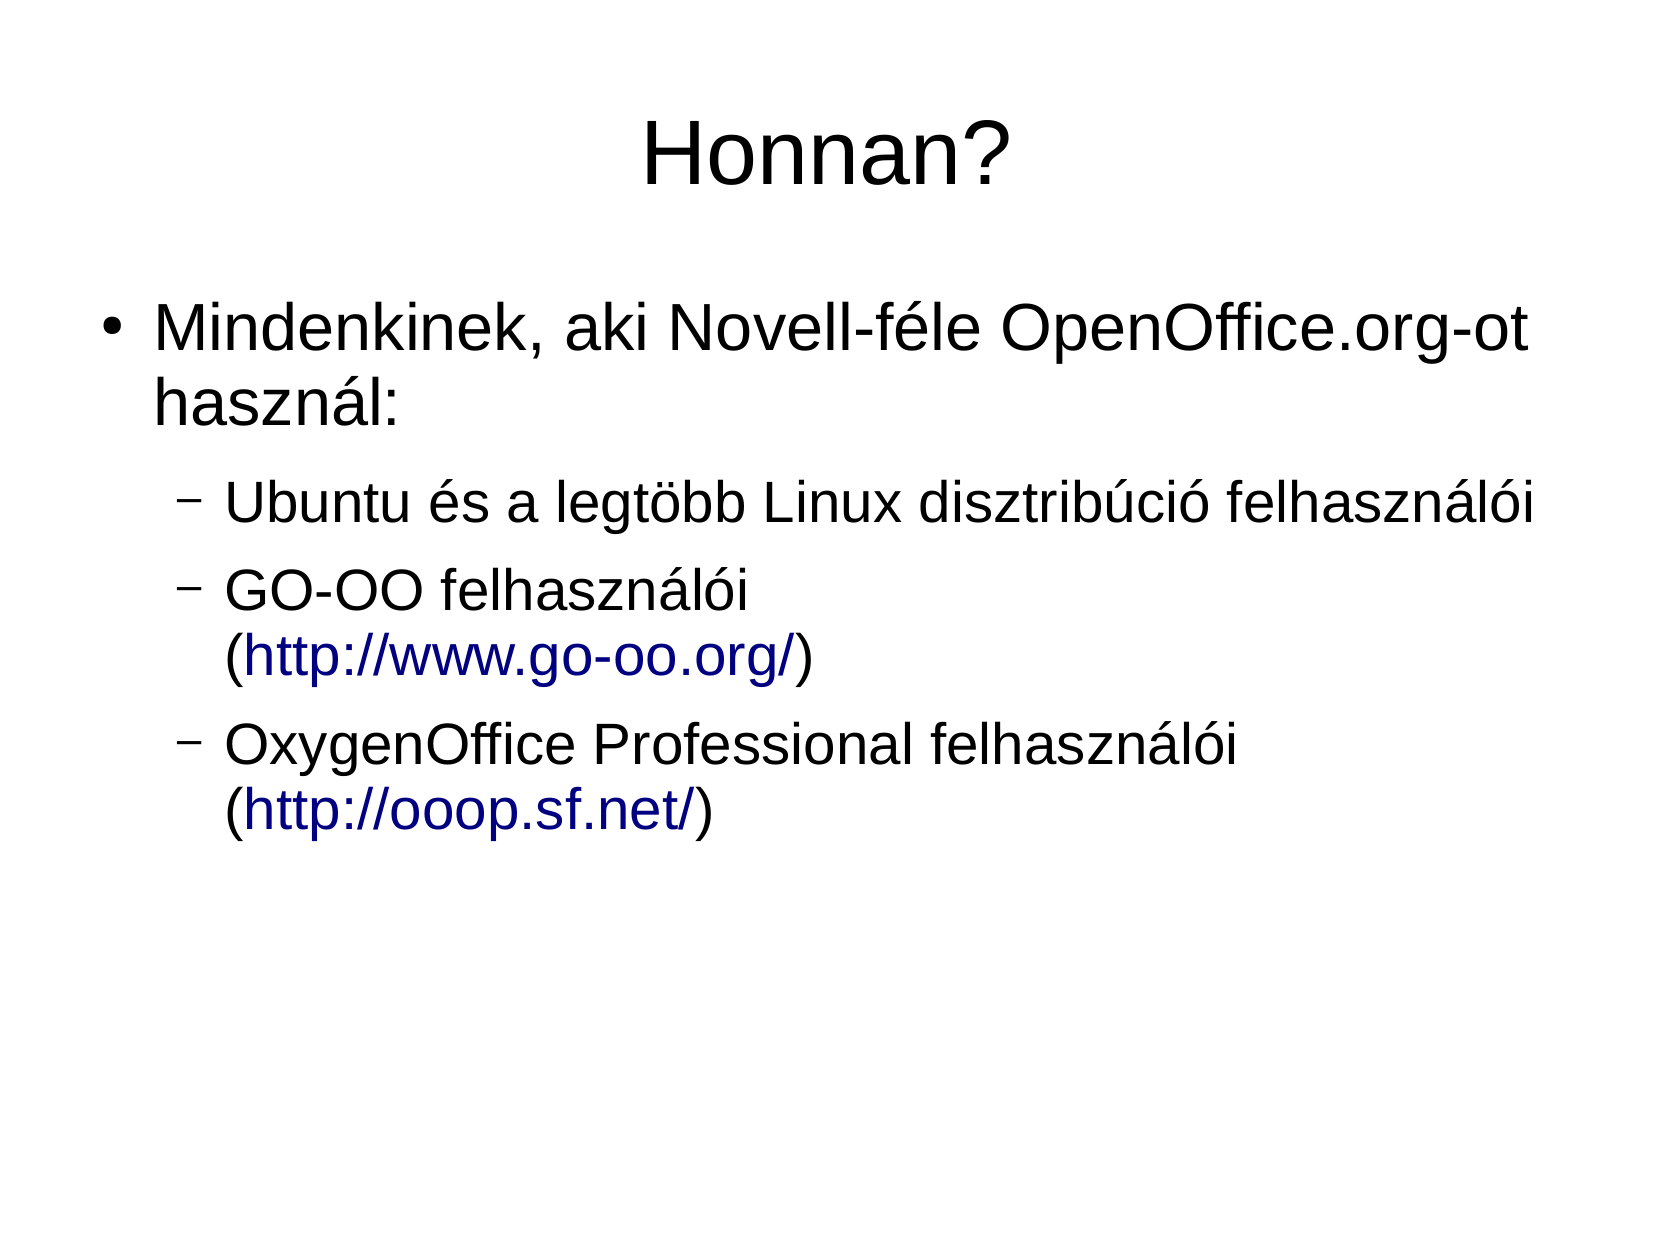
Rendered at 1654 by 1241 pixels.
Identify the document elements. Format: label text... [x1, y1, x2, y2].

list Mindenkinek, aki Novell-féle OpenOffice.org-ot használ: Ubuntu és a legtöbb Linux disztribúció felhasználói GO-OO felhasználói (http://www.go-oo.org/) OxygenOffice Professional felhasználói (http://ooop.sf.net/) [82, 290, 1571, 1094]
title Honnan? [82, 49, 1571, 257]
